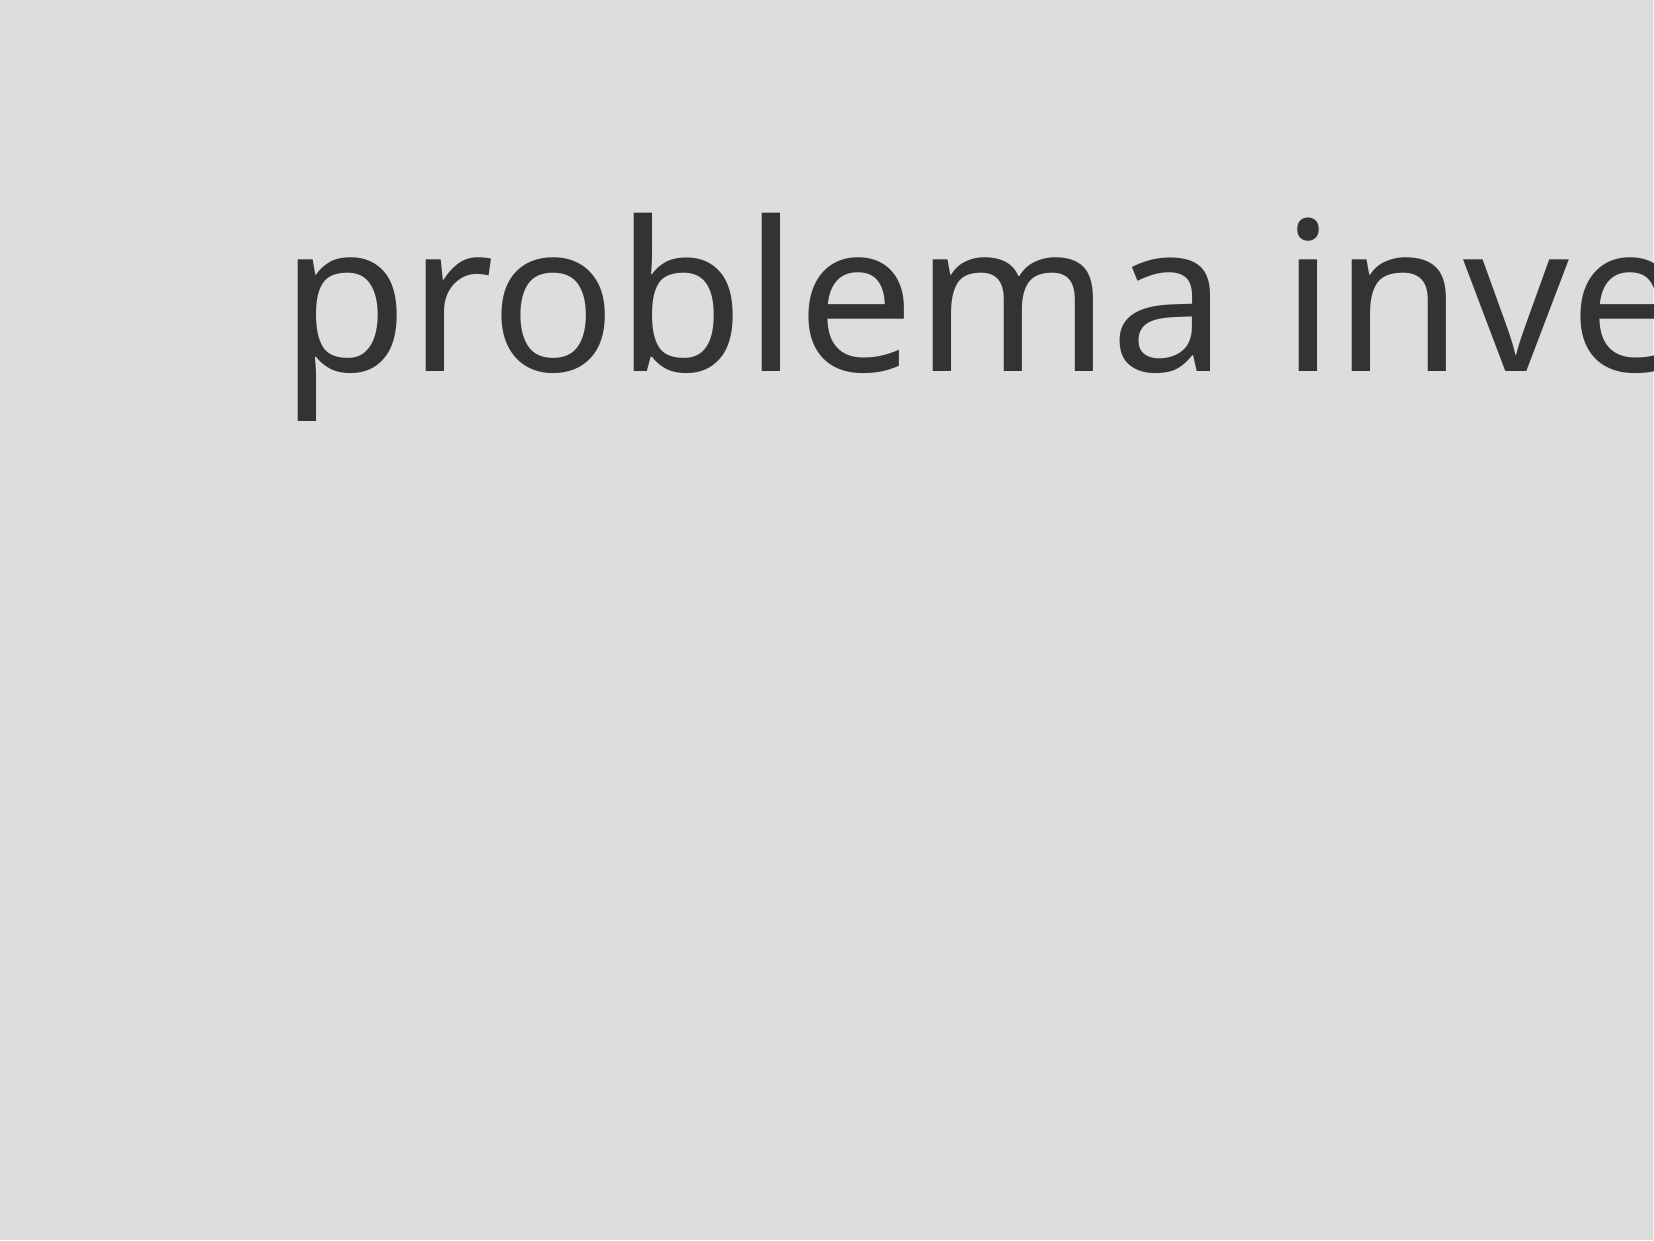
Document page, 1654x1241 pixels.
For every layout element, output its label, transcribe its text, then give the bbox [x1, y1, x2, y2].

text_box problema inverso [265, 141, 1379, 424]
